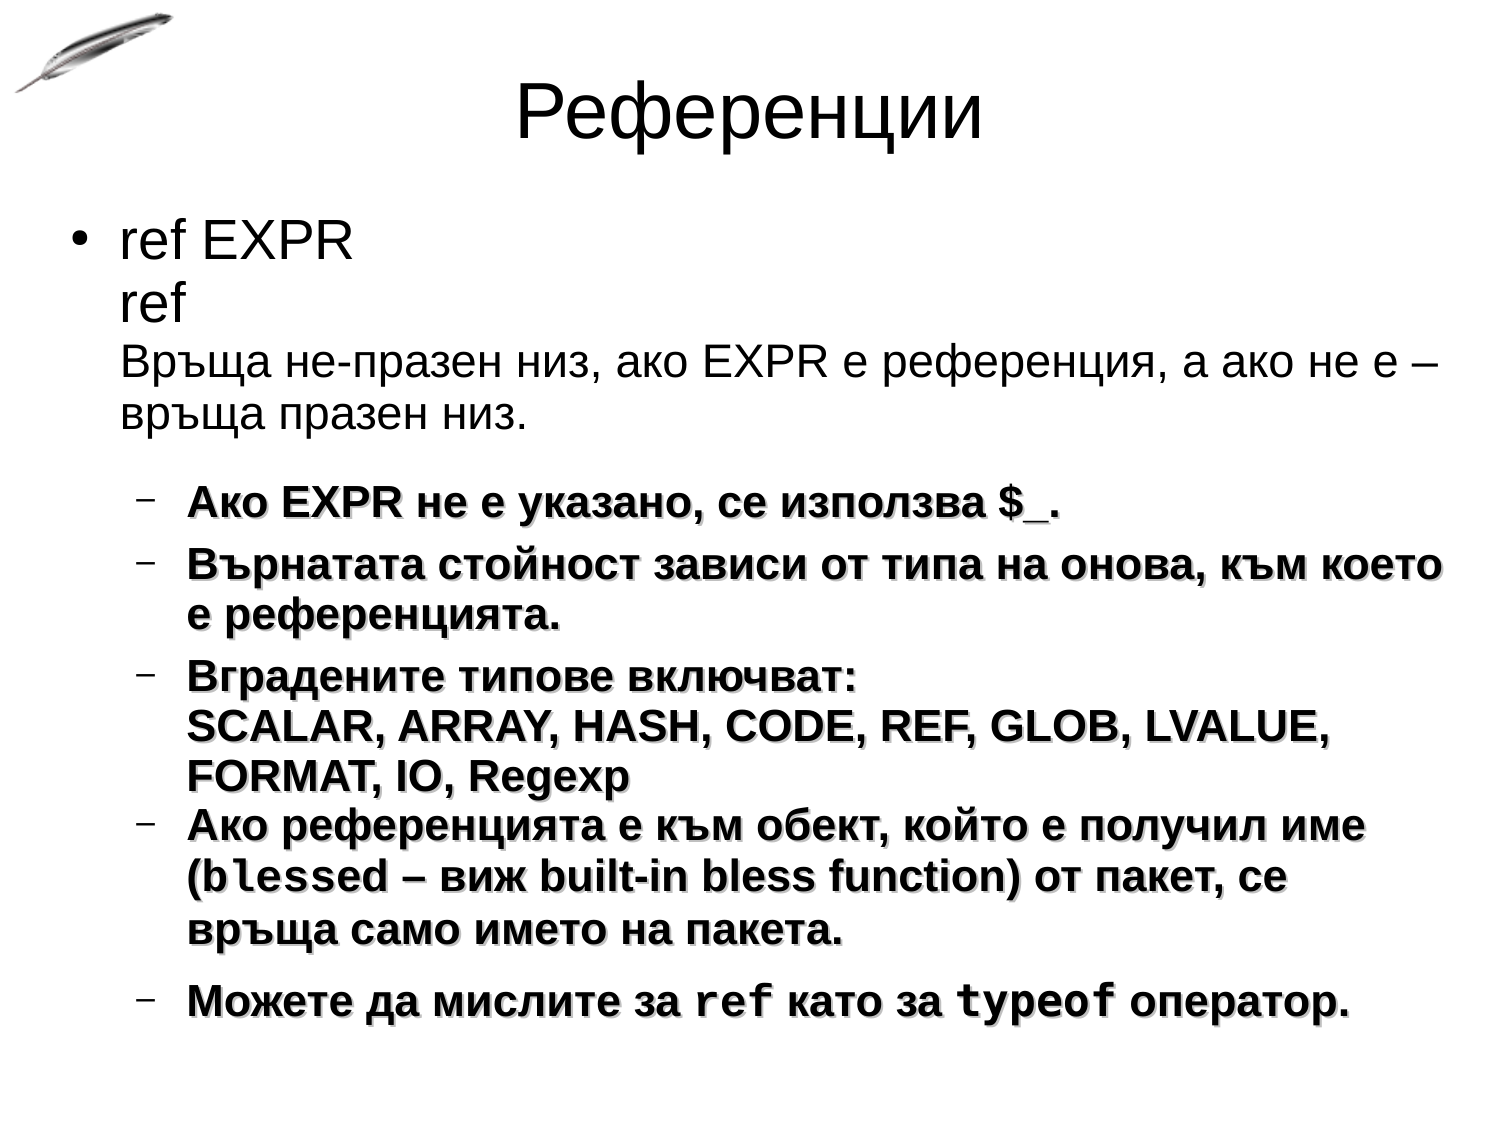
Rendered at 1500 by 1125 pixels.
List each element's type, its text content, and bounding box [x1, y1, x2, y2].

picture [11, 11, 179, 95]
list ref EXPR ref Връща не-празен низ, ако EXPR е референция, а ако не е – връща празен низ. Ако EXPR не е указано, се използва $_. Върнатата стойност зависи от типа на онова, към което е референцията. Вградените типове включват: SCALAR, ARRAY, HASH, CODE, REF, GLOB, LVALUE, FORMAT, IO, Regexp Ако референцията е към обект, който е получил име (blessed – виж built-in bless function) от пакет, се връща само името на пакета. Можете да мислите за ref като за typeof оператор. [53, 207, 1447, 1037]
title Референции [75, 44, 1425, 178]
